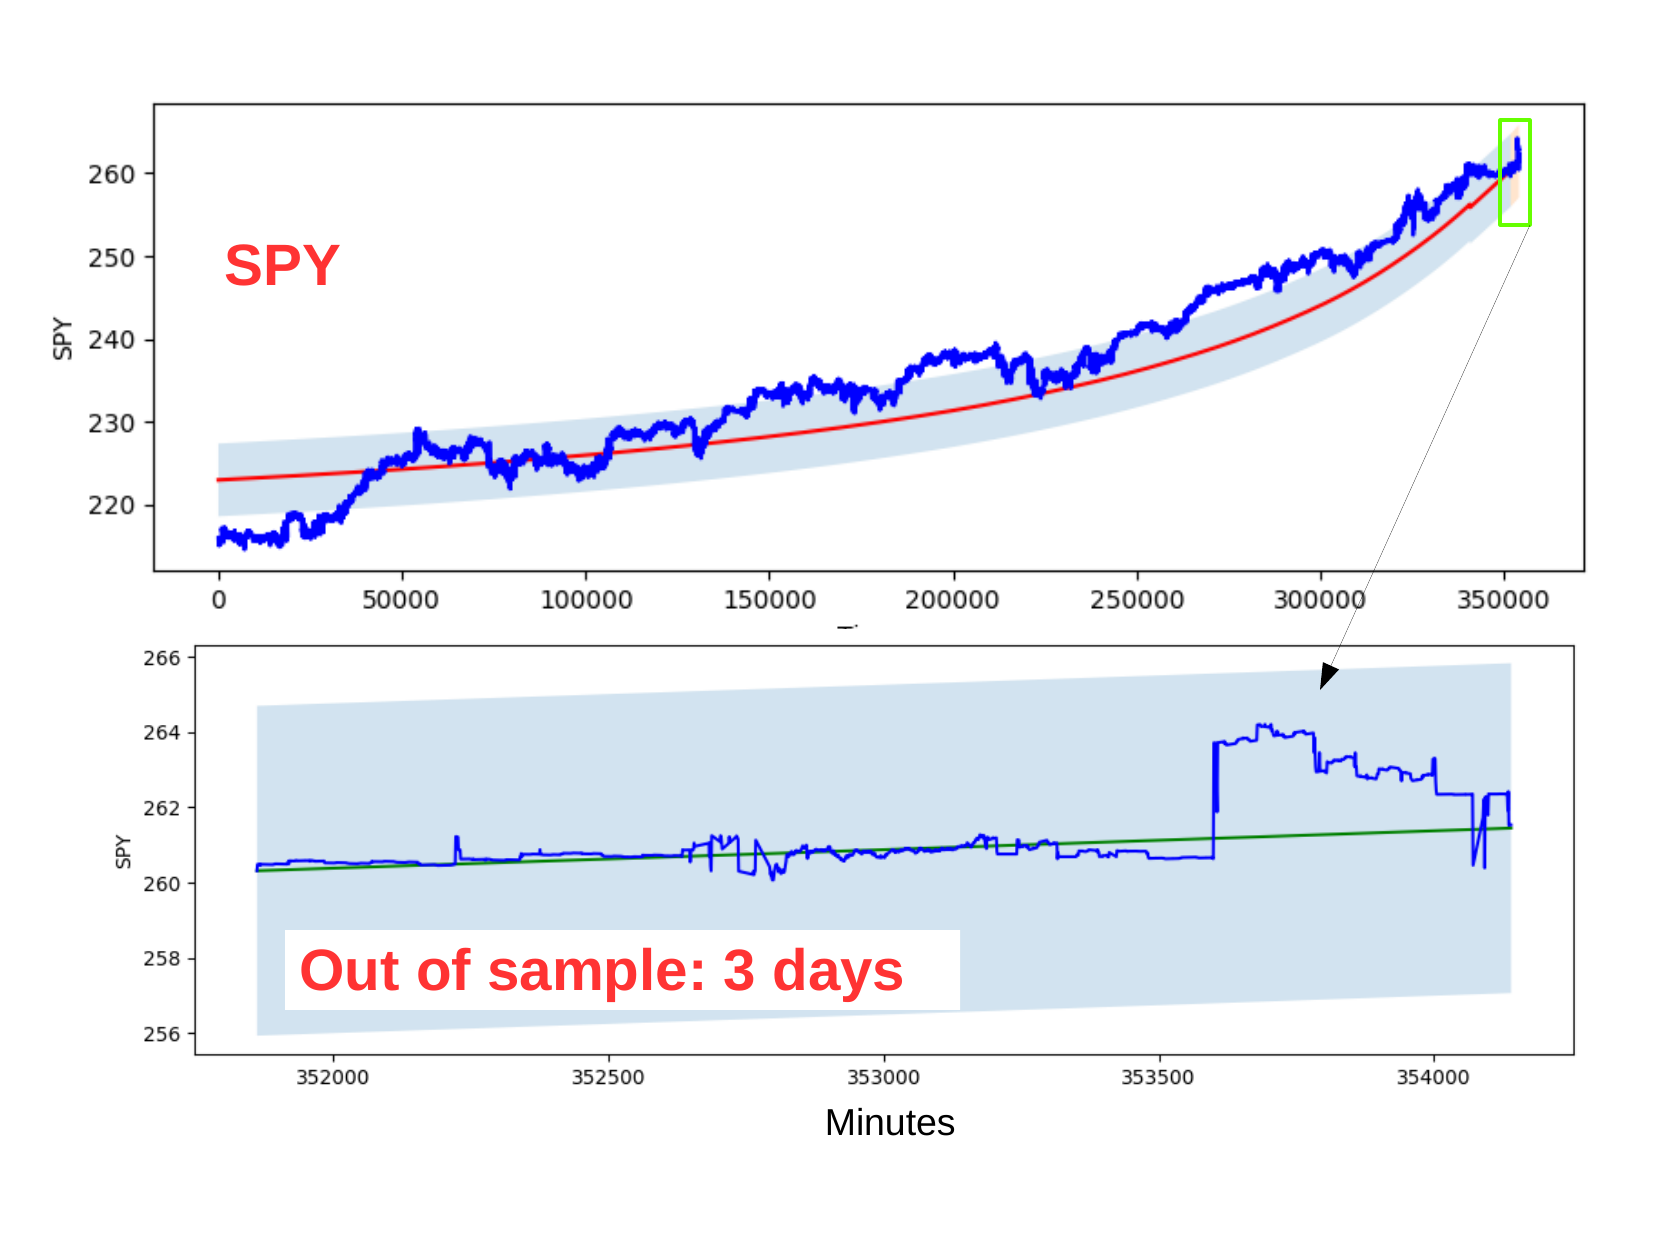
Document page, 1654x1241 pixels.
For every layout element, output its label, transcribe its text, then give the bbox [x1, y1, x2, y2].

text_box SPY [210, 225, 376, 305]
text_box Minutes [810, 1094, 1021, 1151]
picture [45, 75, 1605, 1113]
text_box Out of sample: 3 days [285, 930, 961, 1010]
